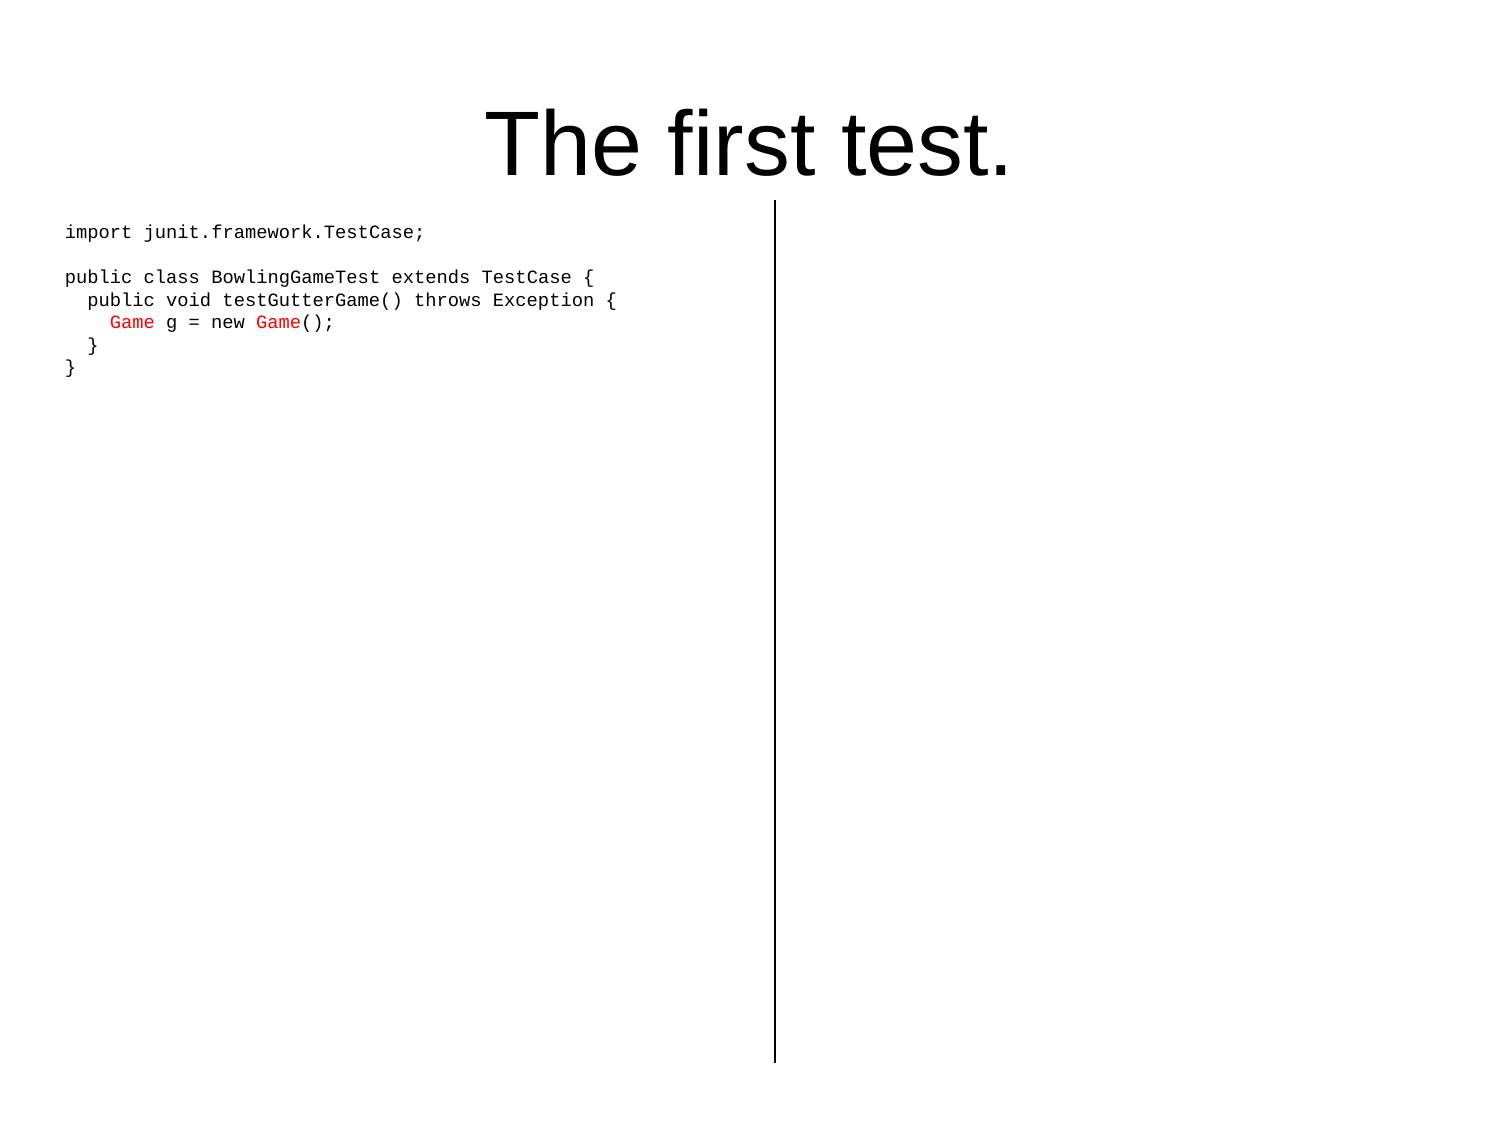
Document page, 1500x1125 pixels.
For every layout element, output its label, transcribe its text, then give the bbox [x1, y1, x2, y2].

text_box import junit.framework.TestCase; public class BowlingGameTest extends TestCase { public void testGutterGame() throws Exception { Game g = new Game(); } } [50, 212, 713, 386]
title The first test. [75, 45, 1426, 233]
